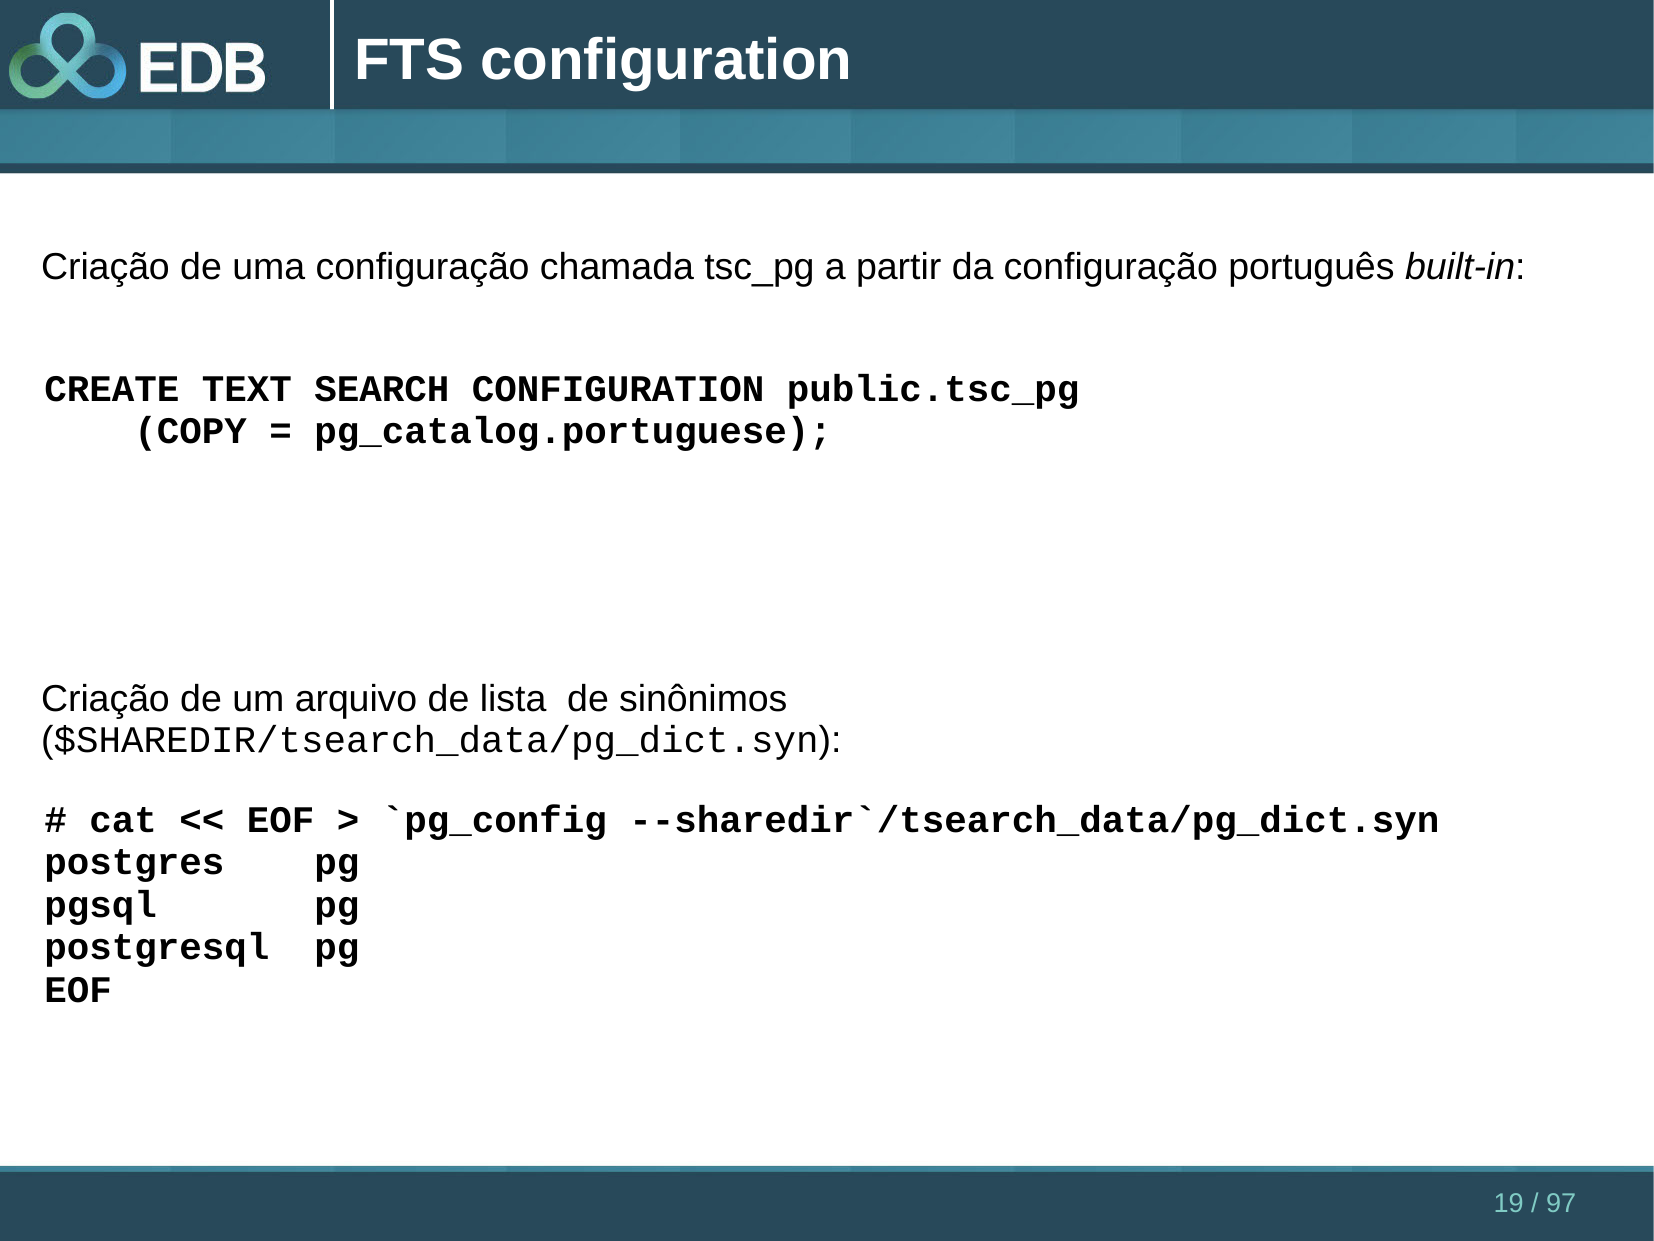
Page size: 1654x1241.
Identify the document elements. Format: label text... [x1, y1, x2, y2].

text_box Criação de uma configuração chamada tsc_pg a partir da configuração português built-in: [26, 238, 1565, 296]
text_box Criação de um arquivo de lista de sinônimos ($SHAREDIR/tsearch_data/pg_dict.syn): [26, 669, 1595, 772]
text_box CREATE TEXT SEARCH CONFIGURATION public.tsc_pg (COPY = pg_catalog.portuguese); [29, 362, 1182, 463]
text_box # cat << EOF > `pg_config --sharedir`/tsearch_data/pg_dict.syn postgres pg pgsql pg postgresql pg EOF [29, 793, 1565, 1064]
title FTS configuration [354, 26, 1595, 92]
picture [0, 0, 1654, 1241]
